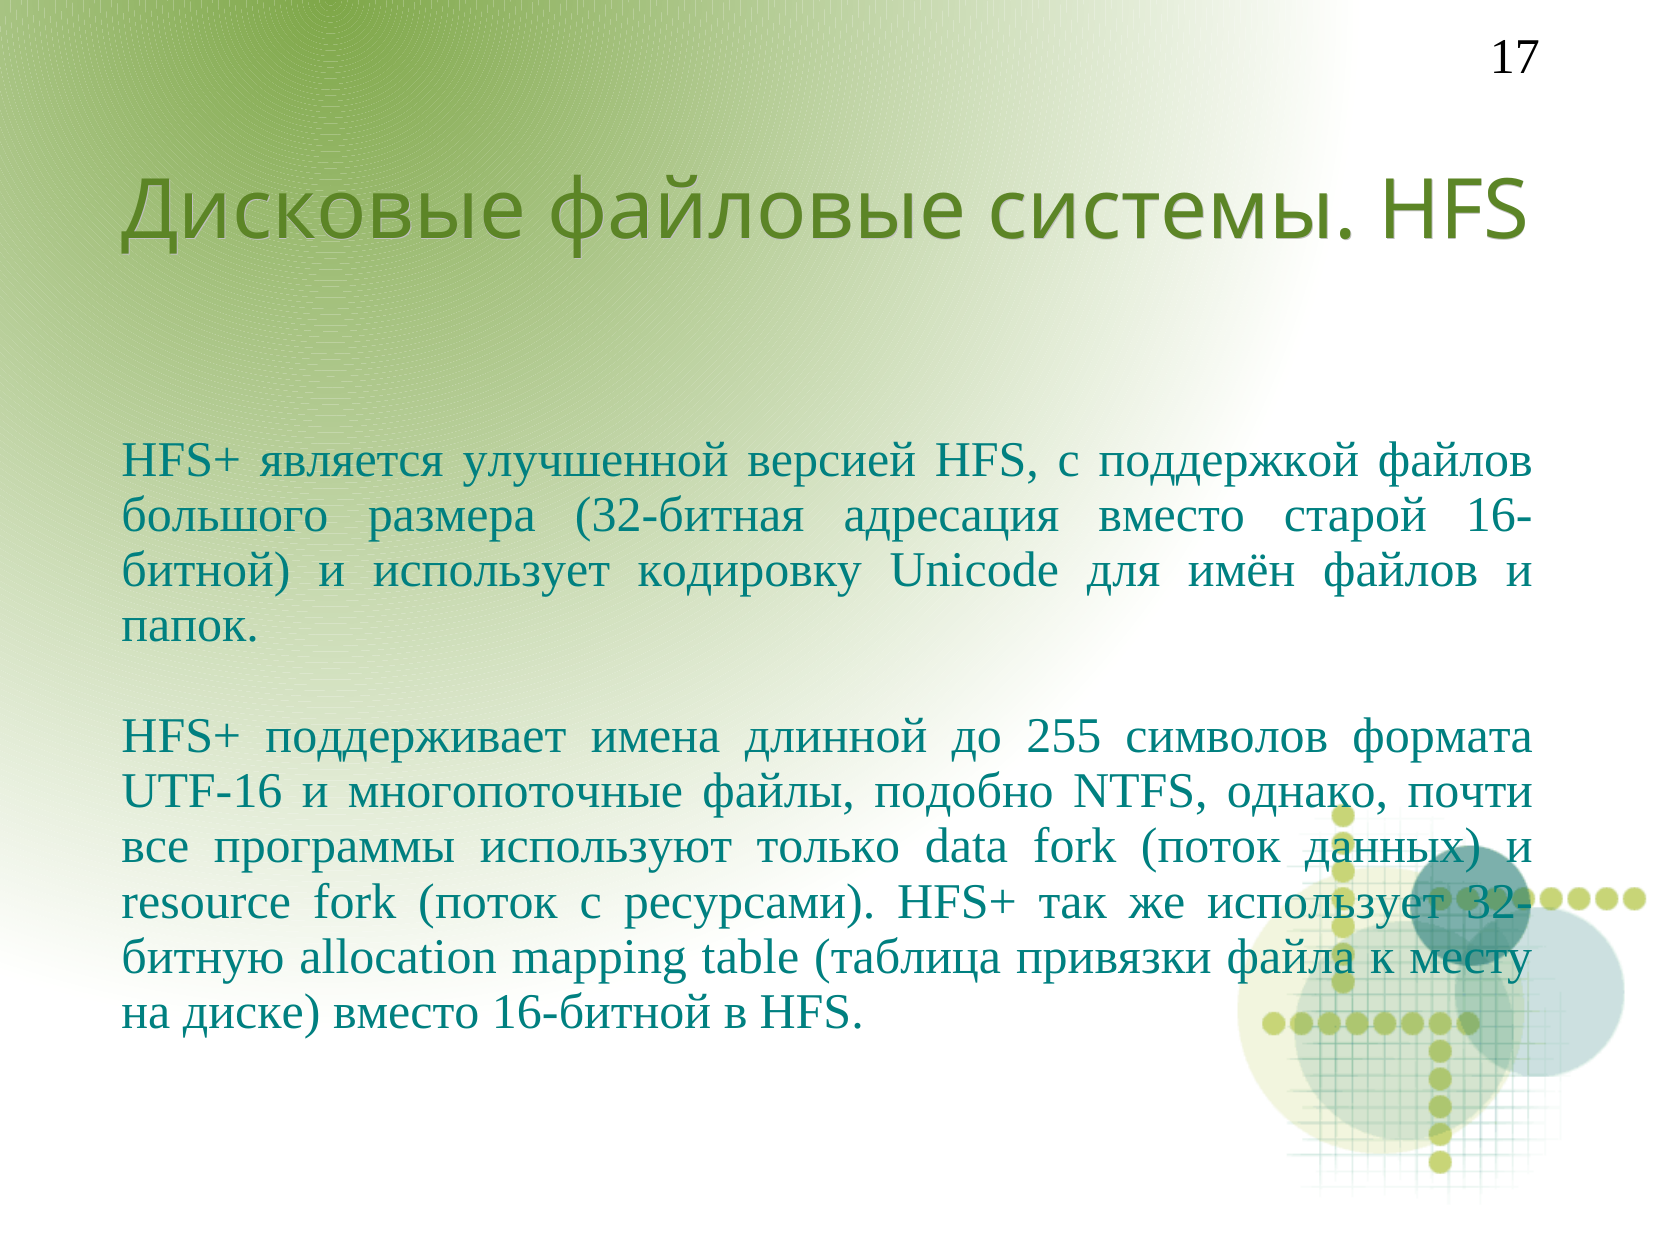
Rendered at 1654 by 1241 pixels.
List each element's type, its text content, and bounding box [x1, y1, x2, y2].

subtitle HFS+ является улучшенной версией HFS, с поддержкой файлов большого размера (32-битная адресация вместо старой 16-битной) и использует кодировку Unicode для имён файлов и папок. HFS+ поддерживает имена длинной до 255 символов формата UTF-16 и многопоточные файлы, подобно NTFS, однако, почти все программы используют только data fork (поток данных) и resource fork (поток с ресурсами). HFS+ так же использует 32-битную allocation mapping table (таблица привязки файла к месту на диске) вместо 16-битной в HFS. [121, 344, 1534, 1127]
picture [1224, 792, 1654, 1211]
title Дисковые файловые системы. HFS [121, 102, 1534, 311]
text_box <номер> [1500, 29, 1654, 89]
